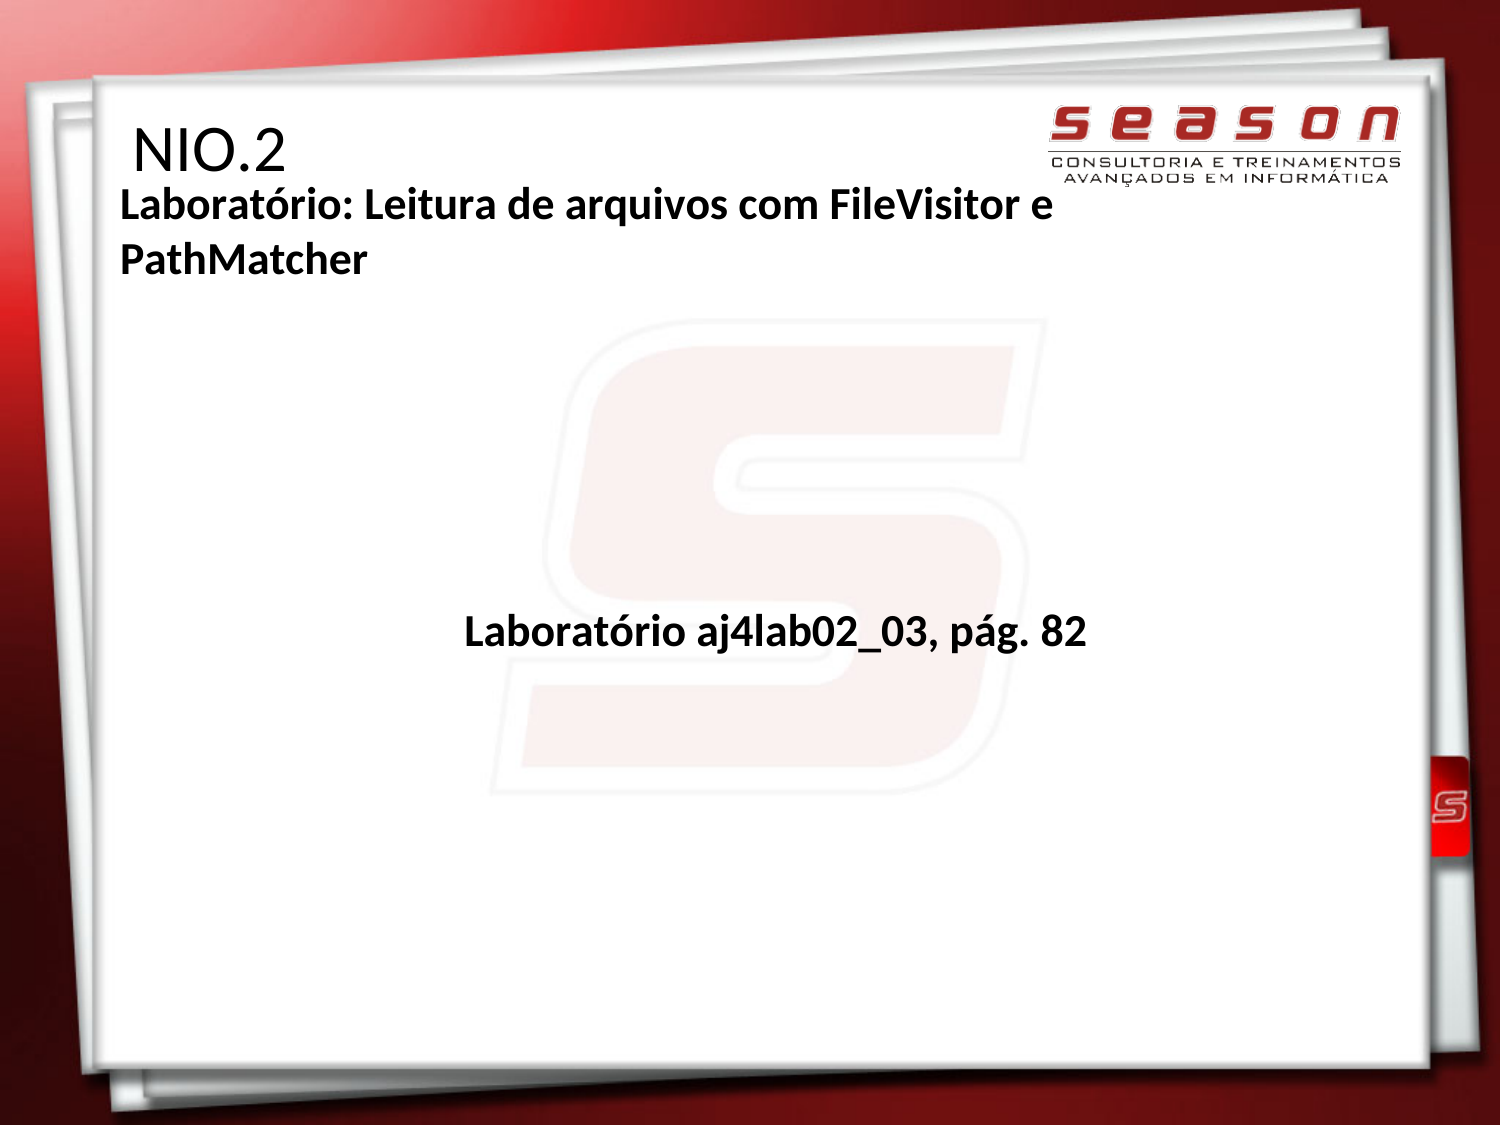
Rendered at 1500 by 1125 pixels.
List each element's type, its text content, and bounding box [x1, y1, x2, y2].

text_box Laboratório aj4lab02_03, pág. 82 [207, 375, 1328, 880]
picture [0, 0, 1500, 1125]
title NIO.2 [118, 33, 1394, 257]
text_box Laboratório: Leitura de arquivos com FileVisitor e PathMatcher [119, 173, 1240, 284]
